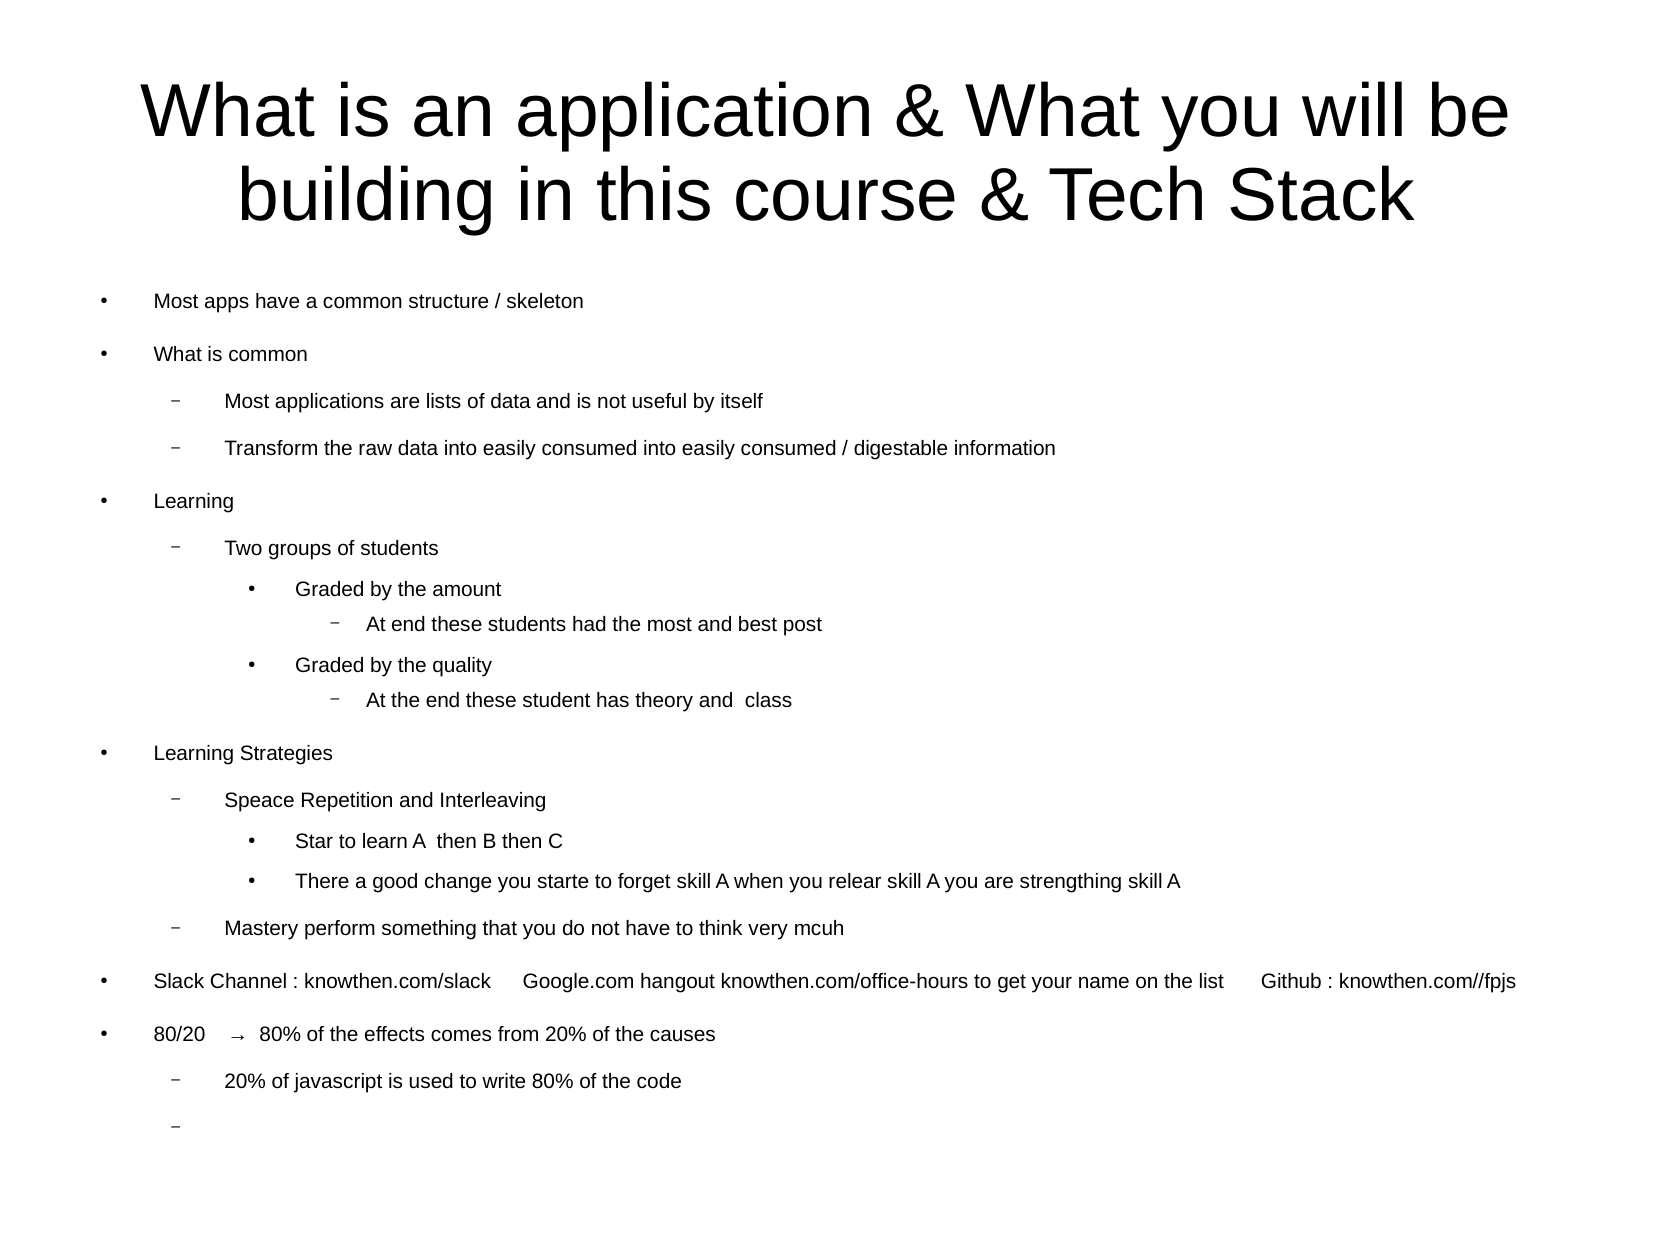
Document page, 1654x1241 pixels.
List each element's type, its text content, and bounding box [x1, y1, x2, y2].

list Most apps have a common structure / skeleton What is common Most applications are lists of data and is not useful by itself Transform the raw data into easily consumed into easily consumed / digestable information Learning Two groups of students Graded by the amount At end these students had the most and best post Graded by the quality At the end these student has theory and class Learning Strategies Speace Repetition and Interleaving Star to learn A then B then C There a good change you starte to forget skill A when you relear skill A you are strengthing skill A Mastery perform something that you do not have to think very mcuh Slack Channel : knowthen.com/slack Google.com hangout knowthen.com/office-hours to get your name on the list Github : knowthen.com//fpjs 80/20 → 80% of the effects comes from 20% of the causes 20% of javascript is used to write 80% of the code [82, 290, 1571, 1229]
title What is an application & What you will be building in this course & Tech Stack [82, 49, 1571, 257]
